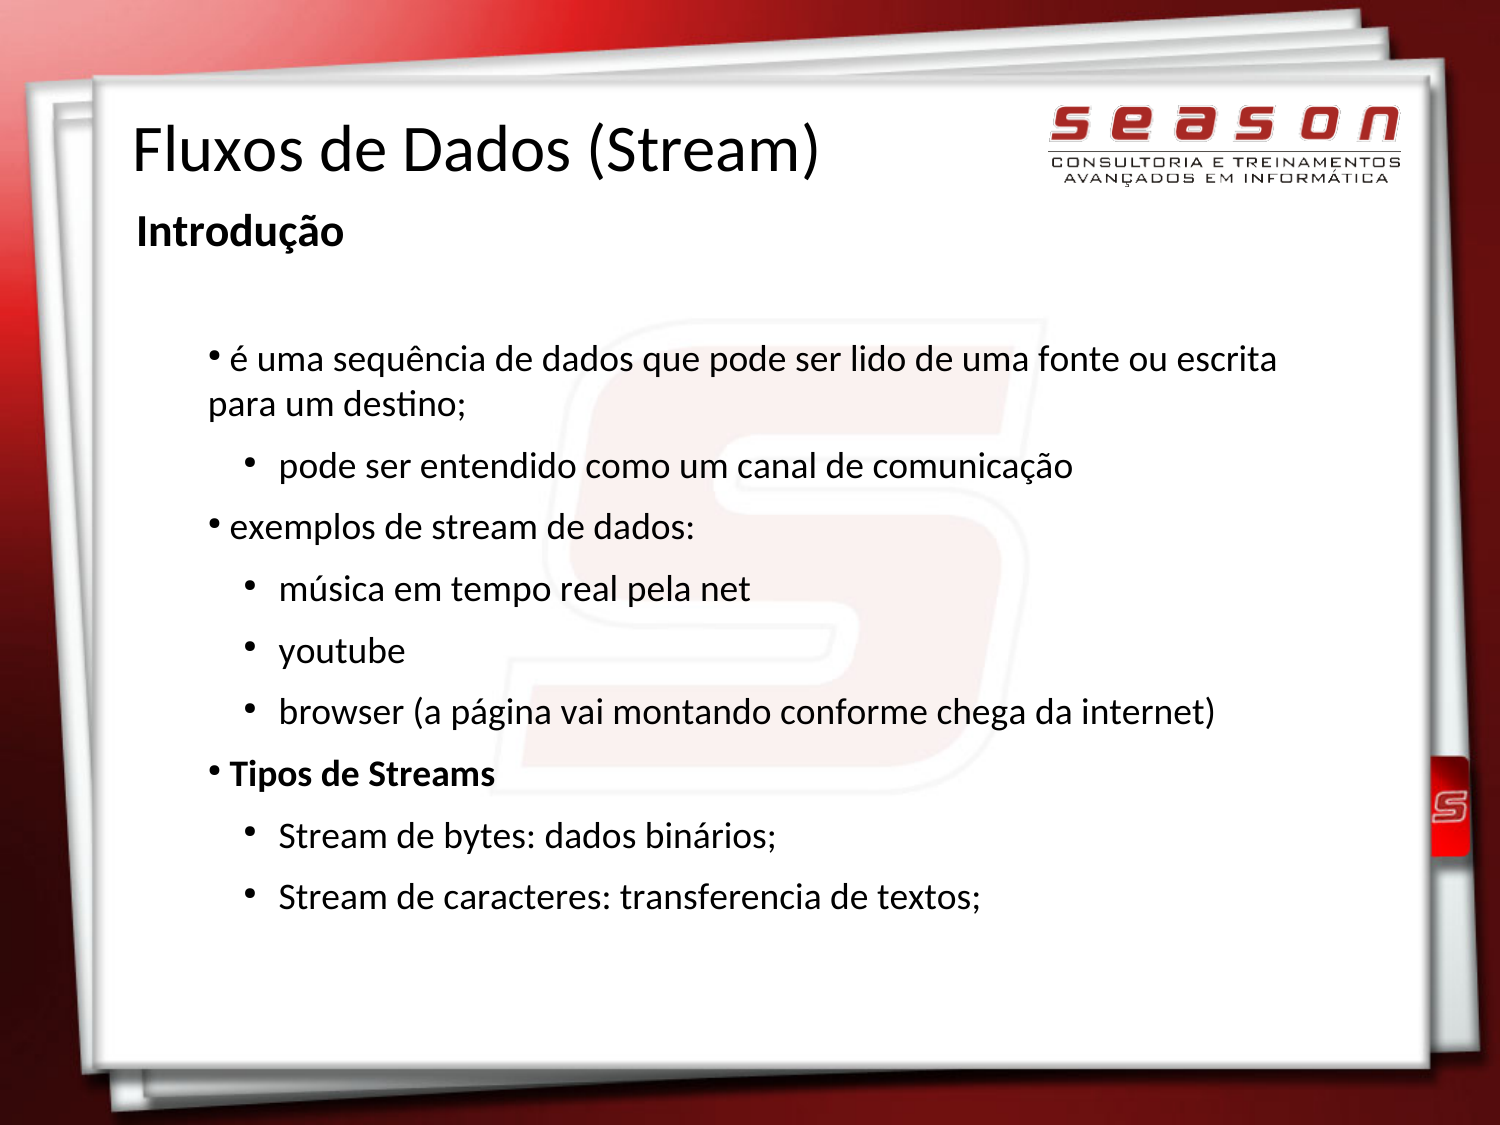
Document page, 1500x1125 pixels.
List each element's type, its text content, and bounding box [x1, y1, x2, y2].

picture [0, 0, 1500, 1125]
text_box é uma sequência de dados que pode ser lido de uma fonte ou escrita para um destino; pode ser entendido como um canal de comunicação exemplos de stream de dados: música em tempo real pela net youtube browser (a página vai montando conforme chega da internet) Tipos de Streams Stream de bytes: dados binários; Stream de caracteres: transferencia de textos; [207, 311, 1328, 940]
text_box Introdução [119, 200, 1240, 256]
title Fluxos de Dados (Stream) [118, 33, 1394, 257]
